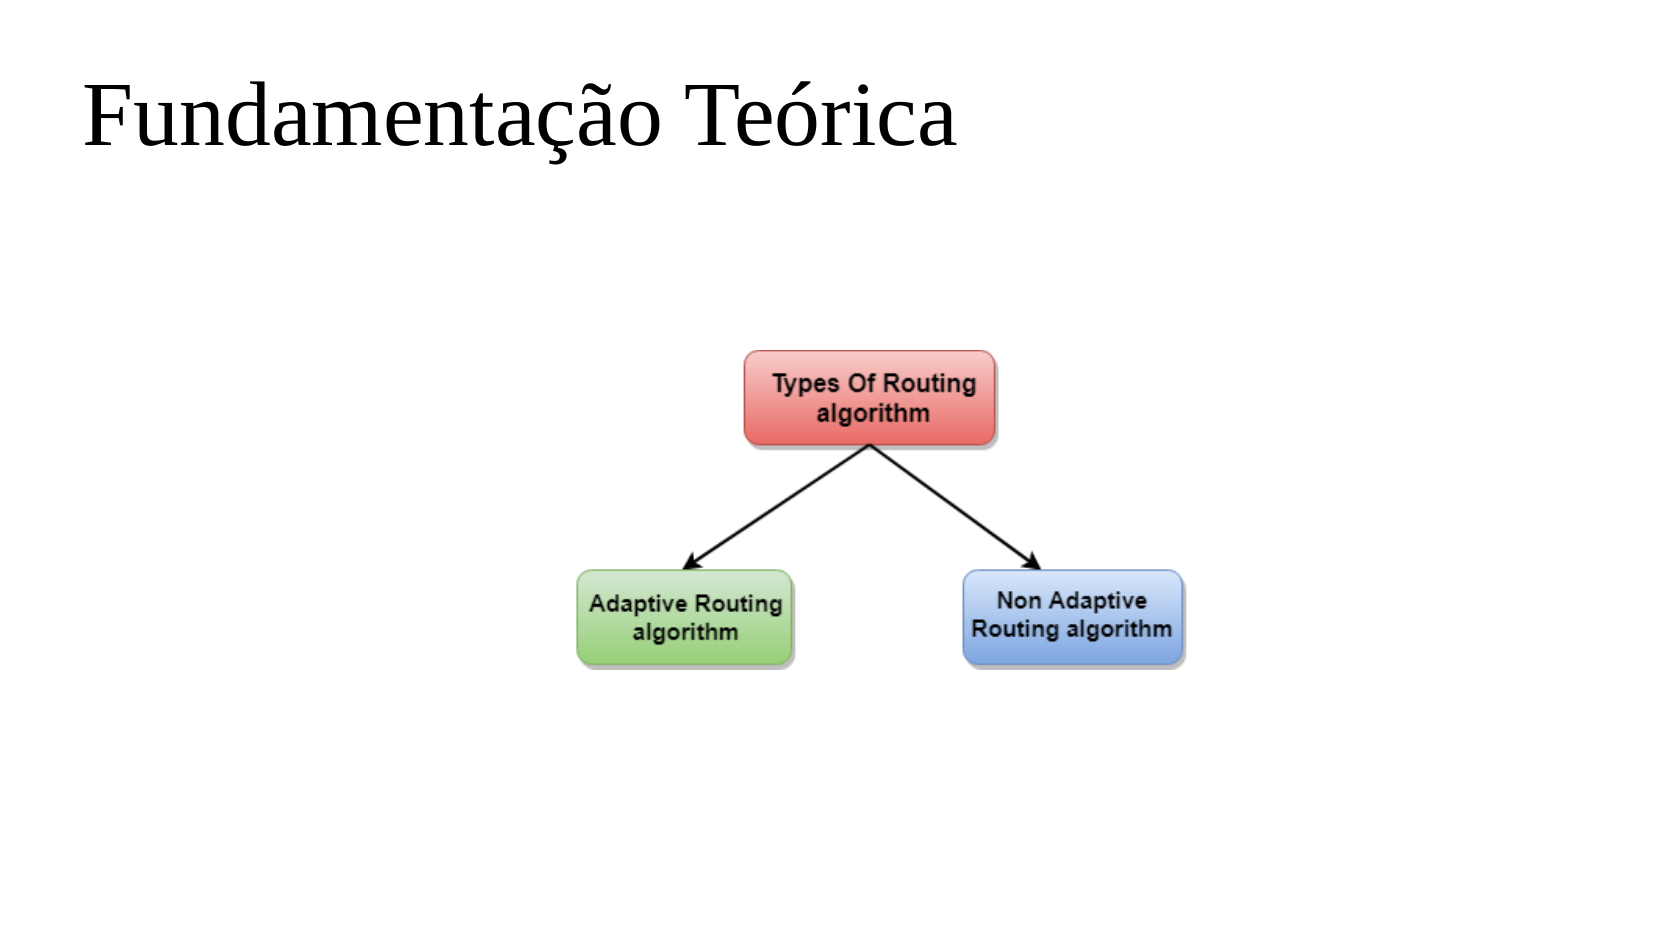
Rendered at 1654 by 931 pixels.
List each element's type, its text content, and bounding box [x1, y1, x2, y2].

picture [572, 350, 1188, 670]
title Fundamentação Teórica [82, 37, 1571, 193]
